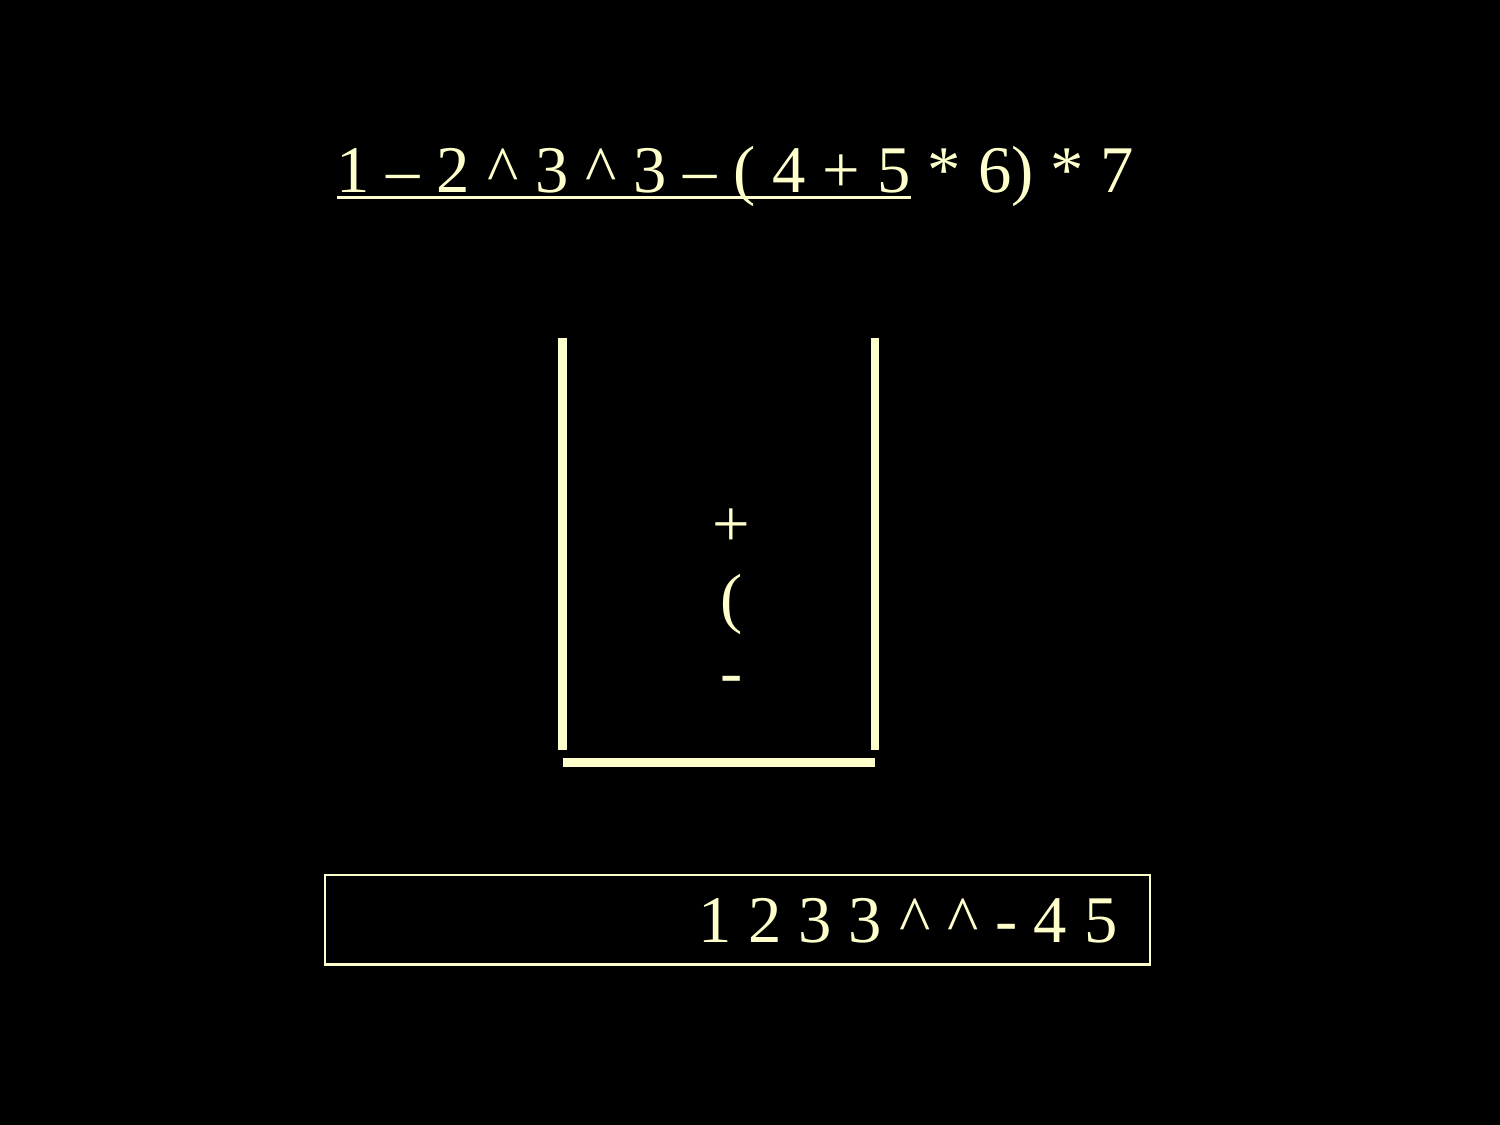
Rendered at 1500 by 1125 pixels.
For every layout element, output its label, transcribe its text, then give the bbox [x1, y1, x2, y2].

text_box 1 – 2 ^ 3 ^ 3 – ( 4 + 5 * 6) * 7 [321, 124, 1276, 215]
text_box + ( - [624, 349, 838, 717]
text_box 1 2 3 3 ^ ^ - 4 5 [325, 874, 1150, 965]
